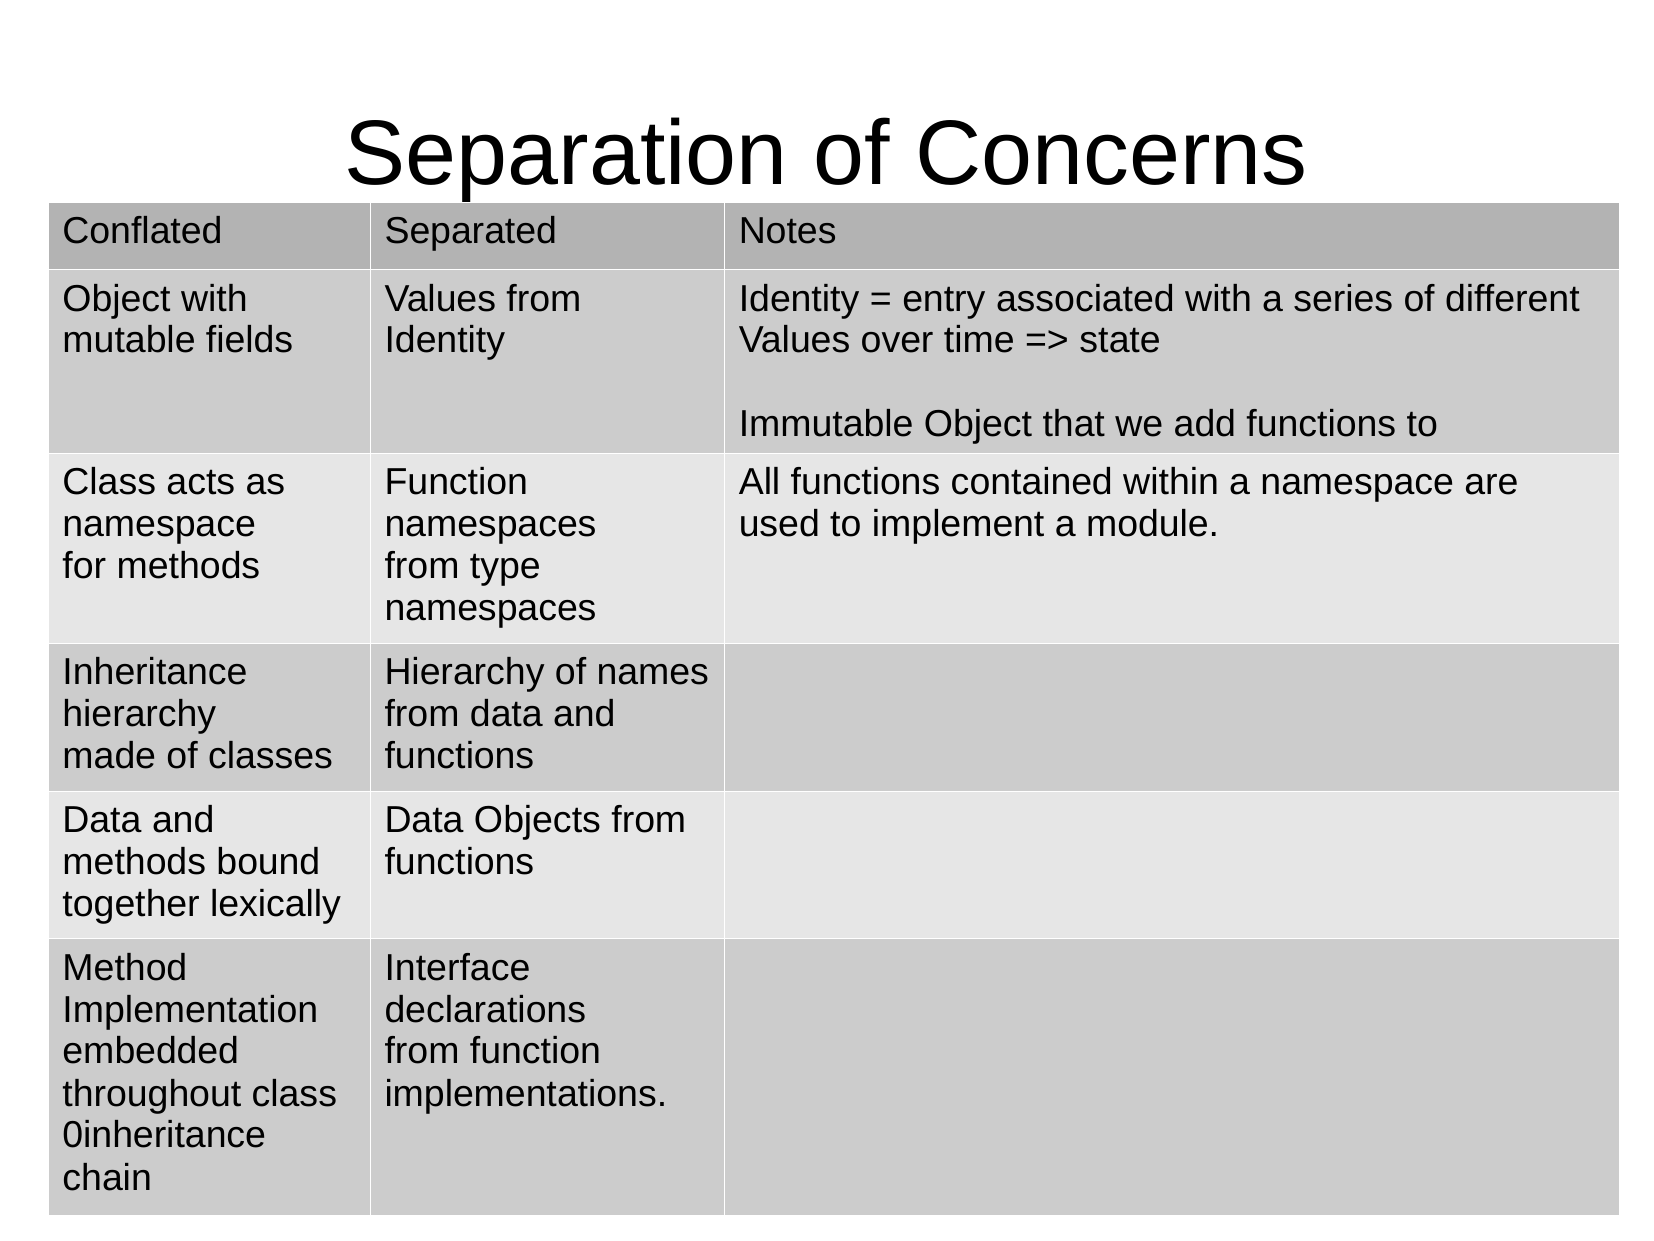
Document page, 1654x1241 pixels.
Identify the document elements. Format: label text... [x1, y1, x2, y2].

table_cell Object with mutable fields [49, 270, 370, 453]
table_cell Method Implementation embedded throughout class 0inheritance chain [49, 939, 370, 1215]
title Separation of Concerns [82, 49, 1571, 202]
table_header Notes [725, 203, 1619, 269]
table_cell Inheritance hierarchy made of classes [49, 644, 370, 791]
table_header Separated [371, 203, 724, 269]
table_cell Identity = entry associated with a series of different Values over time => state Immutable Object that we add functions to [725, 270, 1619, 453]
table_cell Data Objects from functions [371, 792, 724, 938]
table_cell Interface declarations from function implementations. [371, 939, 724, 1215]
table_cell [725, 792, 1619, 938]
table_cell Hierarchy of names from data and functions [371, 644, 724, 791]
table_cell [725, 939, 1619, 1215]
table_cell All functions contained within a namespace are used to implement a module. [725, 454, 1619, 643]
table_cell Class acts as namespace for methods [49, 454, 370, 643]
table_header Conflated [49, 203, 370, 269]
table_cell Data and methods bound together lexically [49, 792, 370, 938]
table_cell [725, 644, 1619, 791]
table_cell Values from Identity [371, 270, 724, 453]
table_cell Function namespaces from type namespaces [371, 454, 724, 643]
